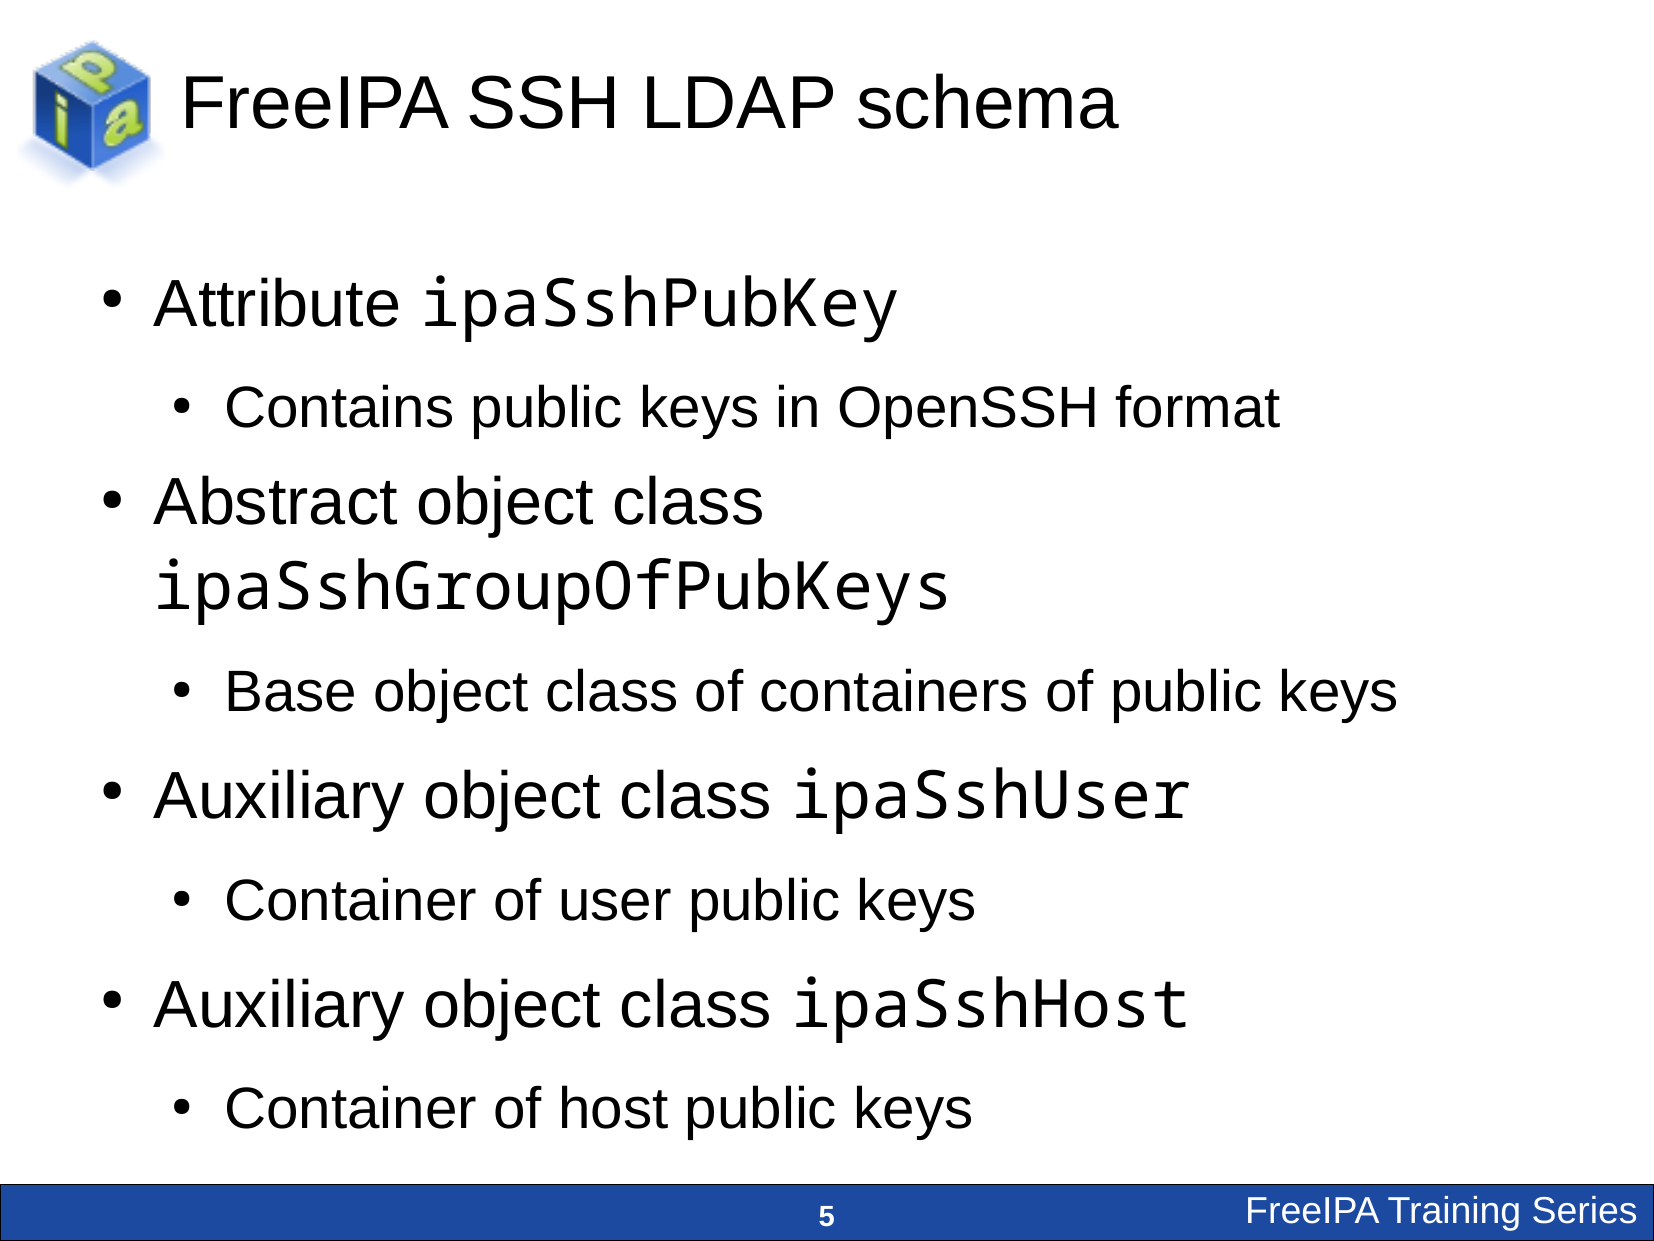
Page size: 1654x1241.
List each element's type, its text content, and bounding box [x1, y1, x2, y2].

picture [17, 34, 165, 193]
title FreeIPA SSH LDAP schema [180, 49, 1571, 157]
list Attribute ipaSshPubKey Contains public keys in OpenSSH format Abstract object class ipaSshGroupOfPubKeys Base object class of containers of public keys Auxiliary object class ipaSshUser Container of user public keys Auxiliary object class ipaSshHost Container of host public keys [82, 254, 1571, 1093]
